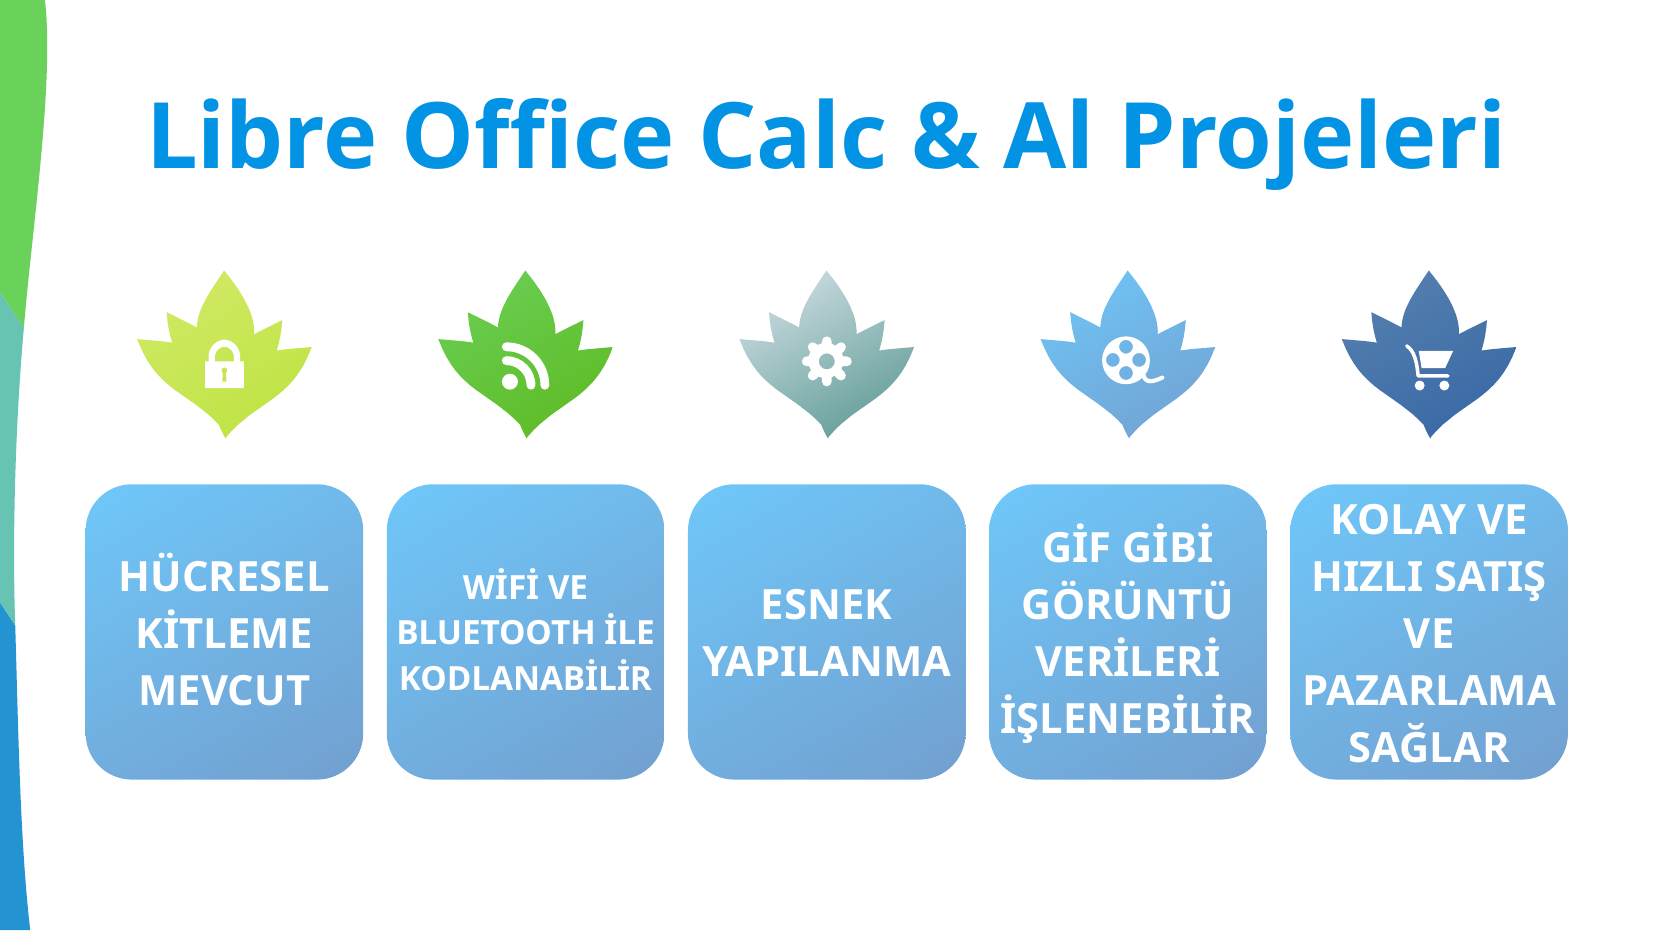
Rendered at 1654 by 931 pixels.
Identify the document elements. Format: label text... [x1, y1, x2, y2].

subtitle KOLAY VE HIZLI SATIŞ VE PAZARLAMA SAĞLAR [1290, 484, 1568, 780]
text_box [739, 270, 915, 439]
text_box [438, 270, 613, 439]
text_box [1341, 270, 1517, 439]
text_box [137, 270, 312, 439]
subtitle ESNEK YAPILANMA [687, 484, 966, 780]
title Libre Office Calc & Al Projeleri [82, 59, 1571, 207]
subtitle HÜCRESEL KİTLEME MEVCUT [85, 484, 364, 780]
subtitle GİF GİBİ GÖRÜNTÜ VERİLERİ İŞLENEBİLİR [989, 484, 1267, 780]
subtitle WİFİ VE BLUETOOTH İLE KODLANABİLİR [386, 484, 665, 780]
text_box [1040, 270, 1216, 439]
